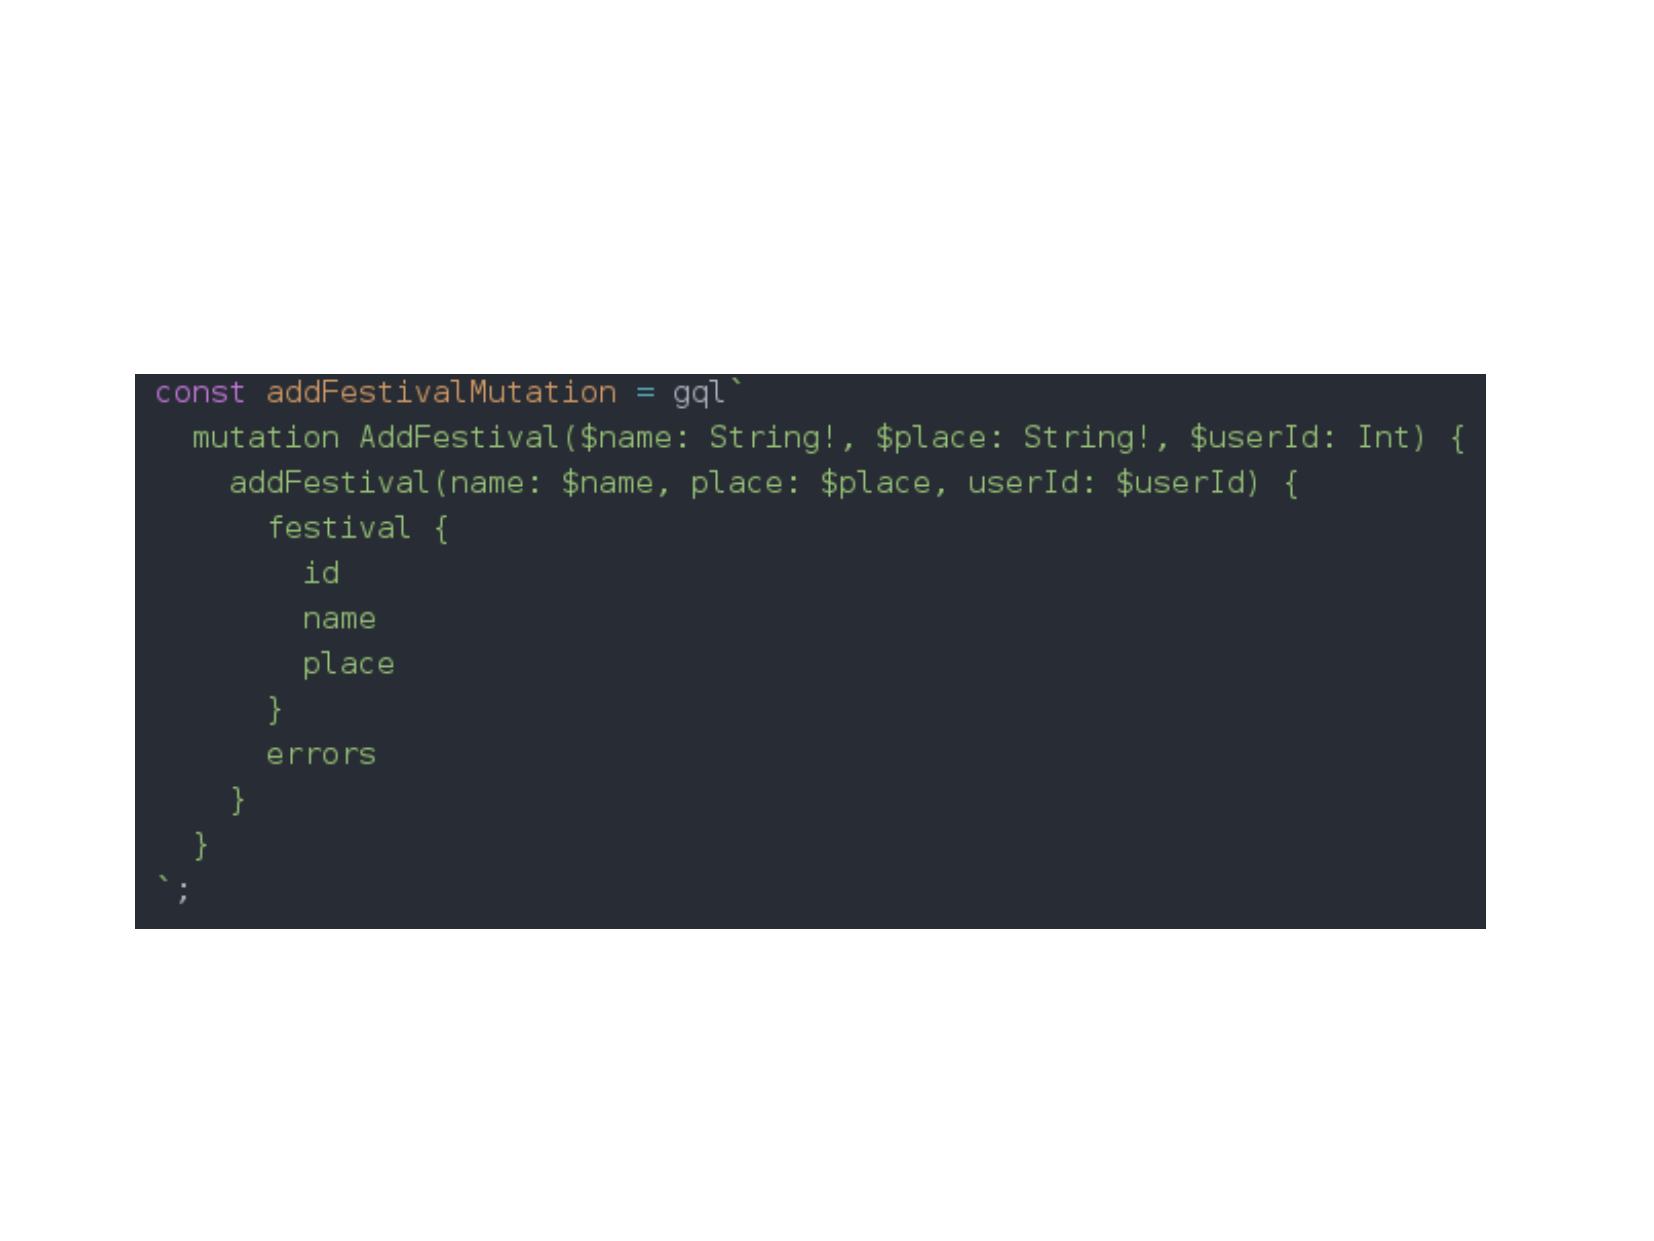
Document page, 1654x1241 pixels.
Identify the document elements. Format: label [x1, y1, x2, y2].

picture [135, 374, 1486, 929]
